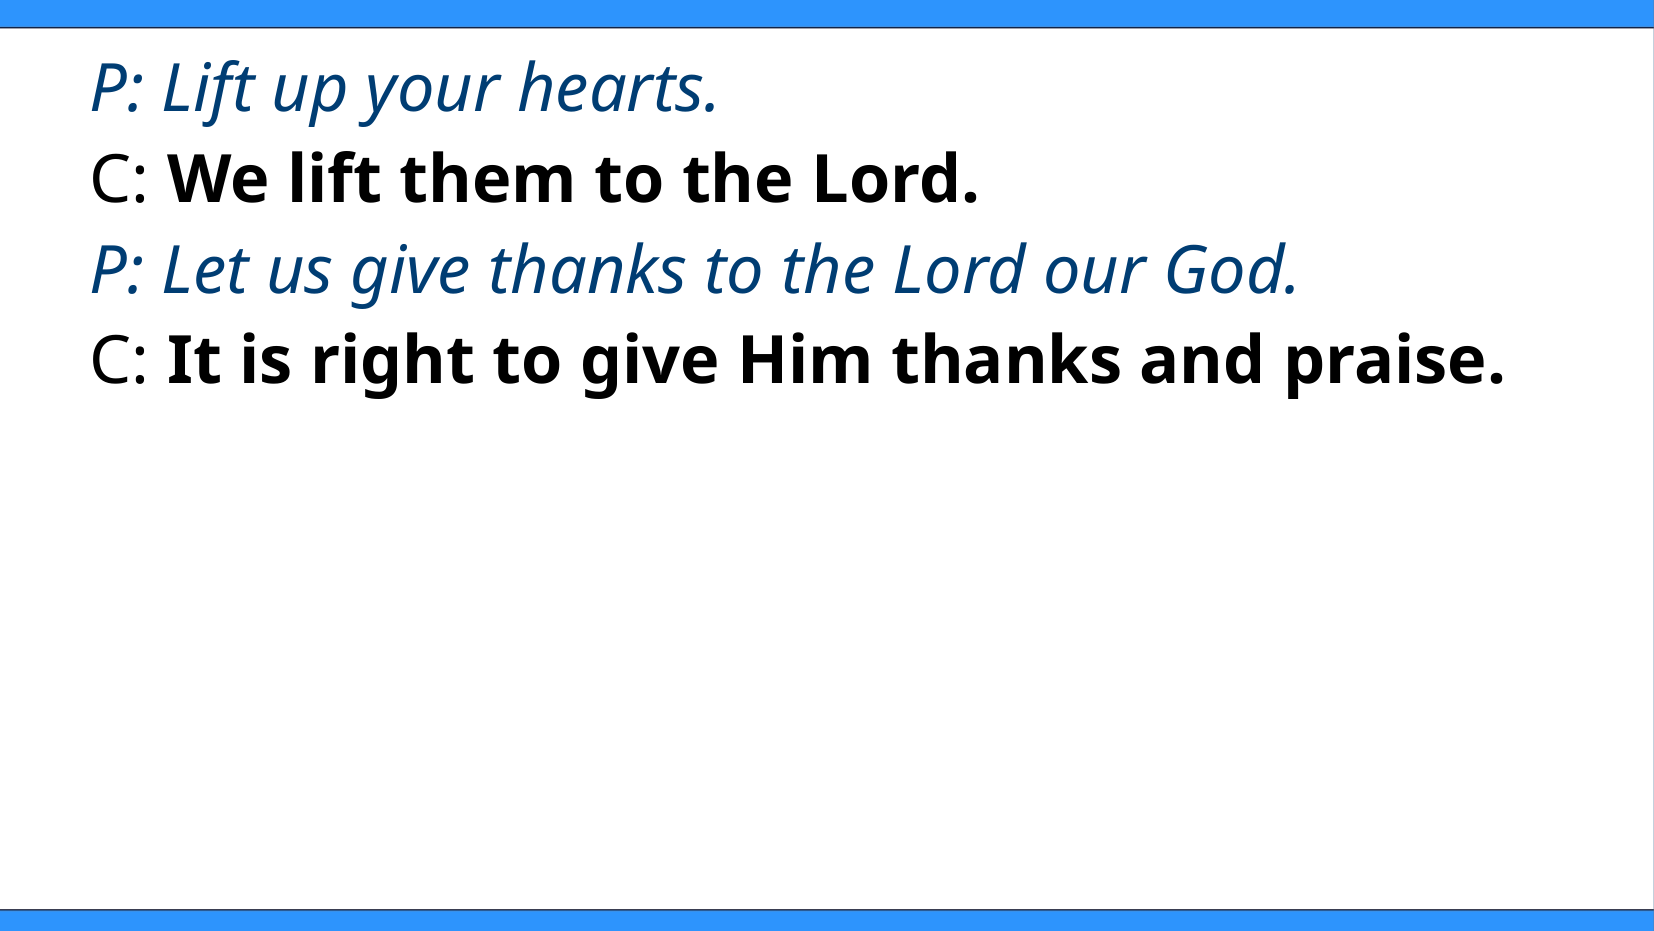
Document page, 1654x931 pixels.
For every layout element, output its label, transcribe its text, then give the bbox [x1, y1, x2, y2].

text_box P: Lift up your hearts. C: We lift them to the Lord. P: Let us give thanks to the Lord our God. C: It is right to give Him thanks and praise. [75, 32, 1576, 481]
picture [0, 0, 1654, 931]
